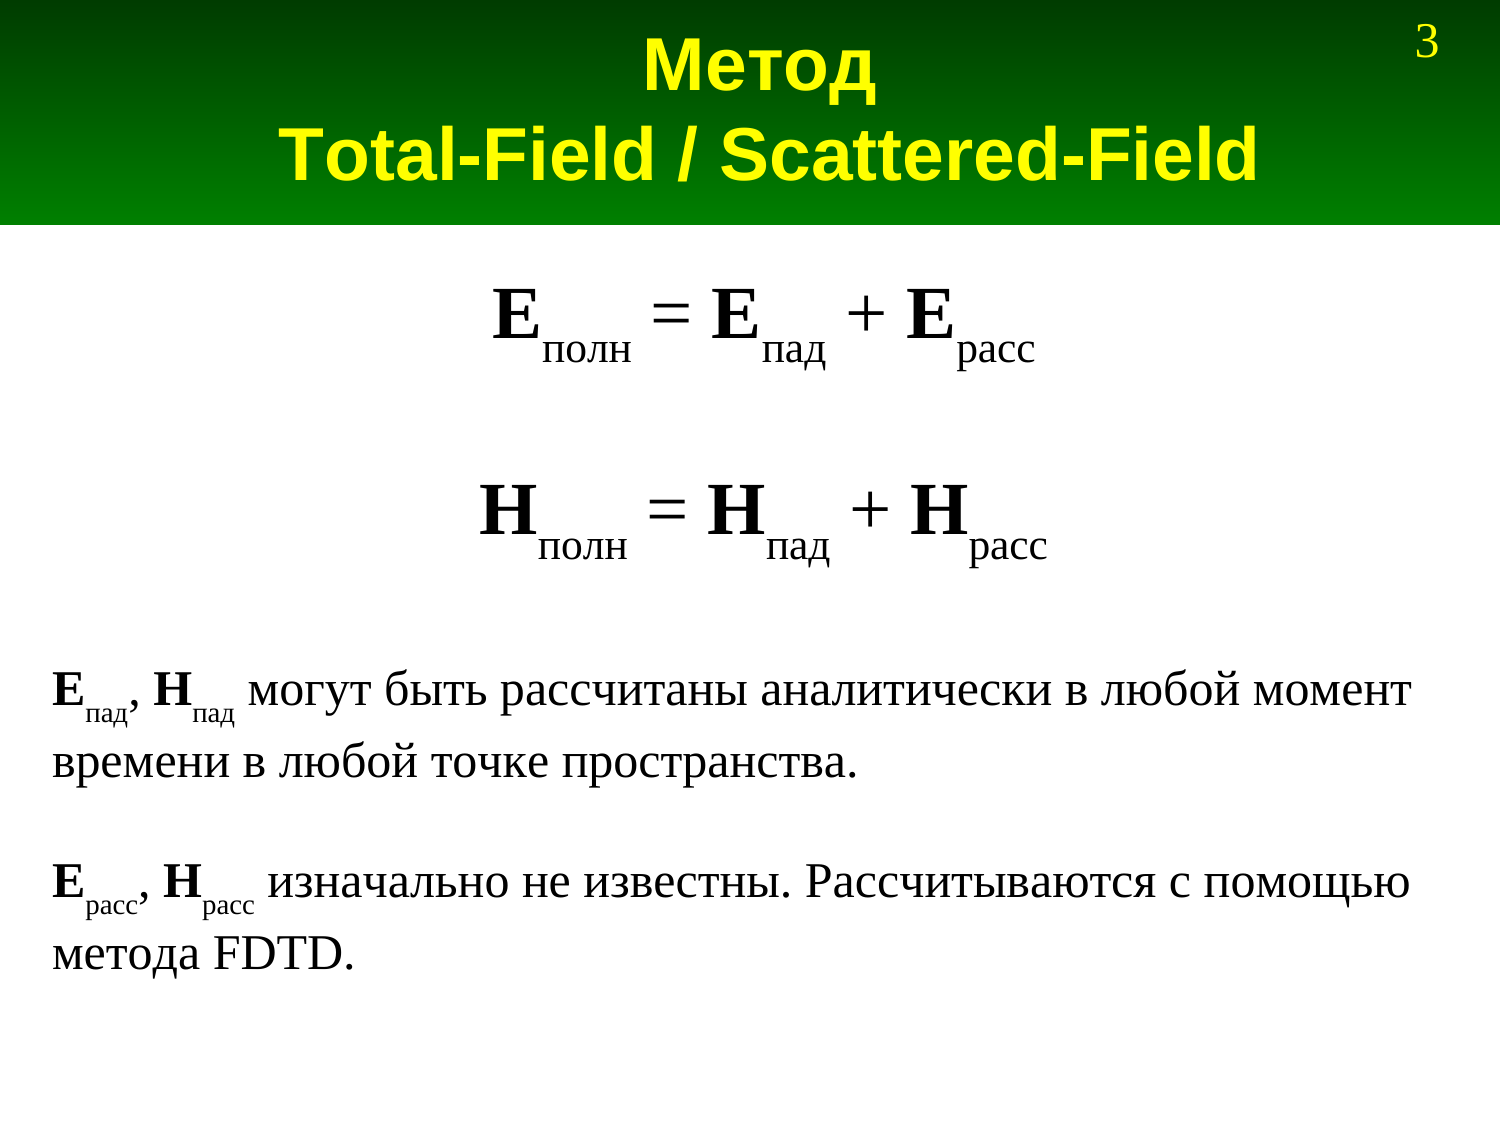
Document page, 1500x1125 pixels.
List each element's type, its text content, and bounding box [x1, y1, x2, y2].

text_box Eполн = Eпад + Eрасс [477, 255, 1052, 380]
text_box Hполн = Hпад + Hрасс [465, 451, 1064, 576]
title Метод Total-Field / Scattered-Field [100, 7, 1441, 204]
text_box Eпад, Hпад могут быть рассчитаны аналитически в любой момент времени в любой точке пространства. Eрасс, Hрасс изначально не известны. Рассчитываются с помощью метода FDTD. [37, 648, 1462, 988]
